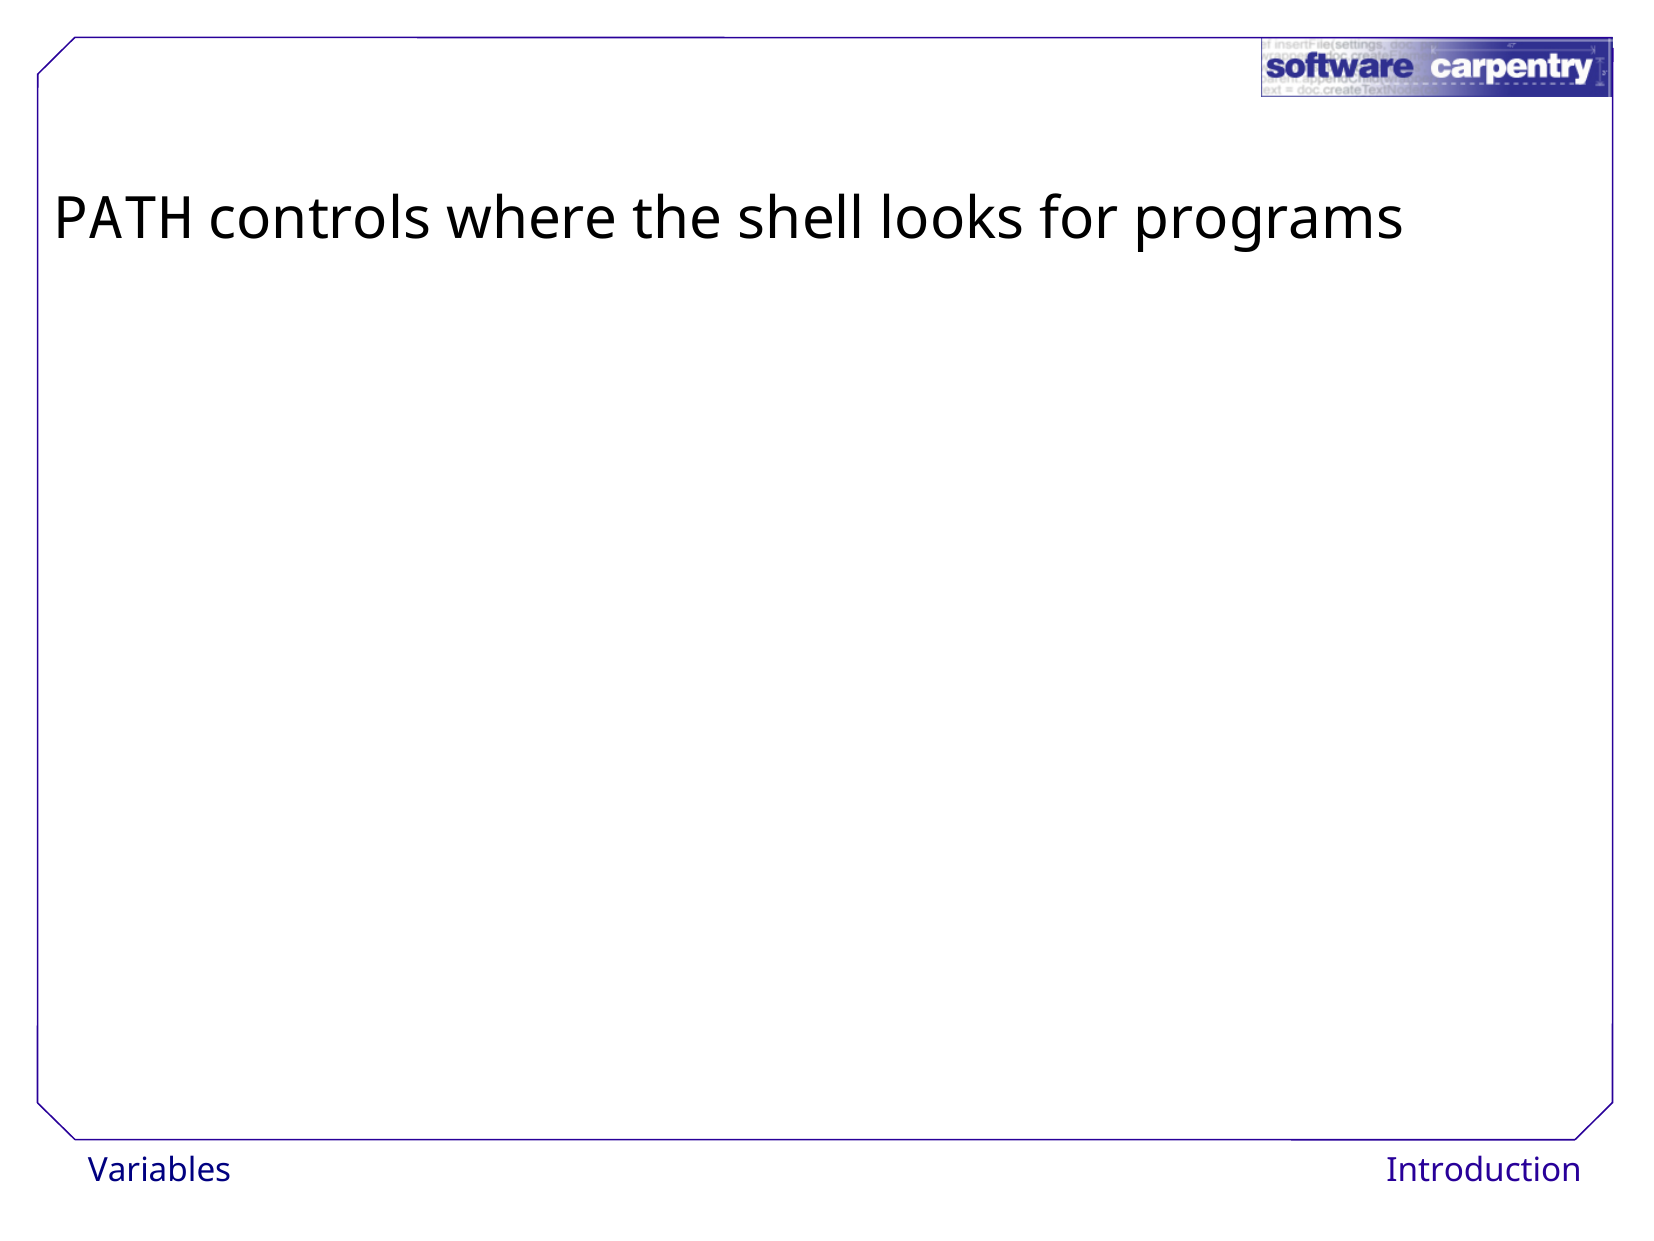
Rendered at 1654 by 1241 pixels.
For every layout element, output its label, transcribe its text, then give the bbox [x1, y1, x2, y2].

text_box PATH controls where the shell looks for programs [38, 138, 1570, 259]
picture [1261, 39, 1613, 97]
